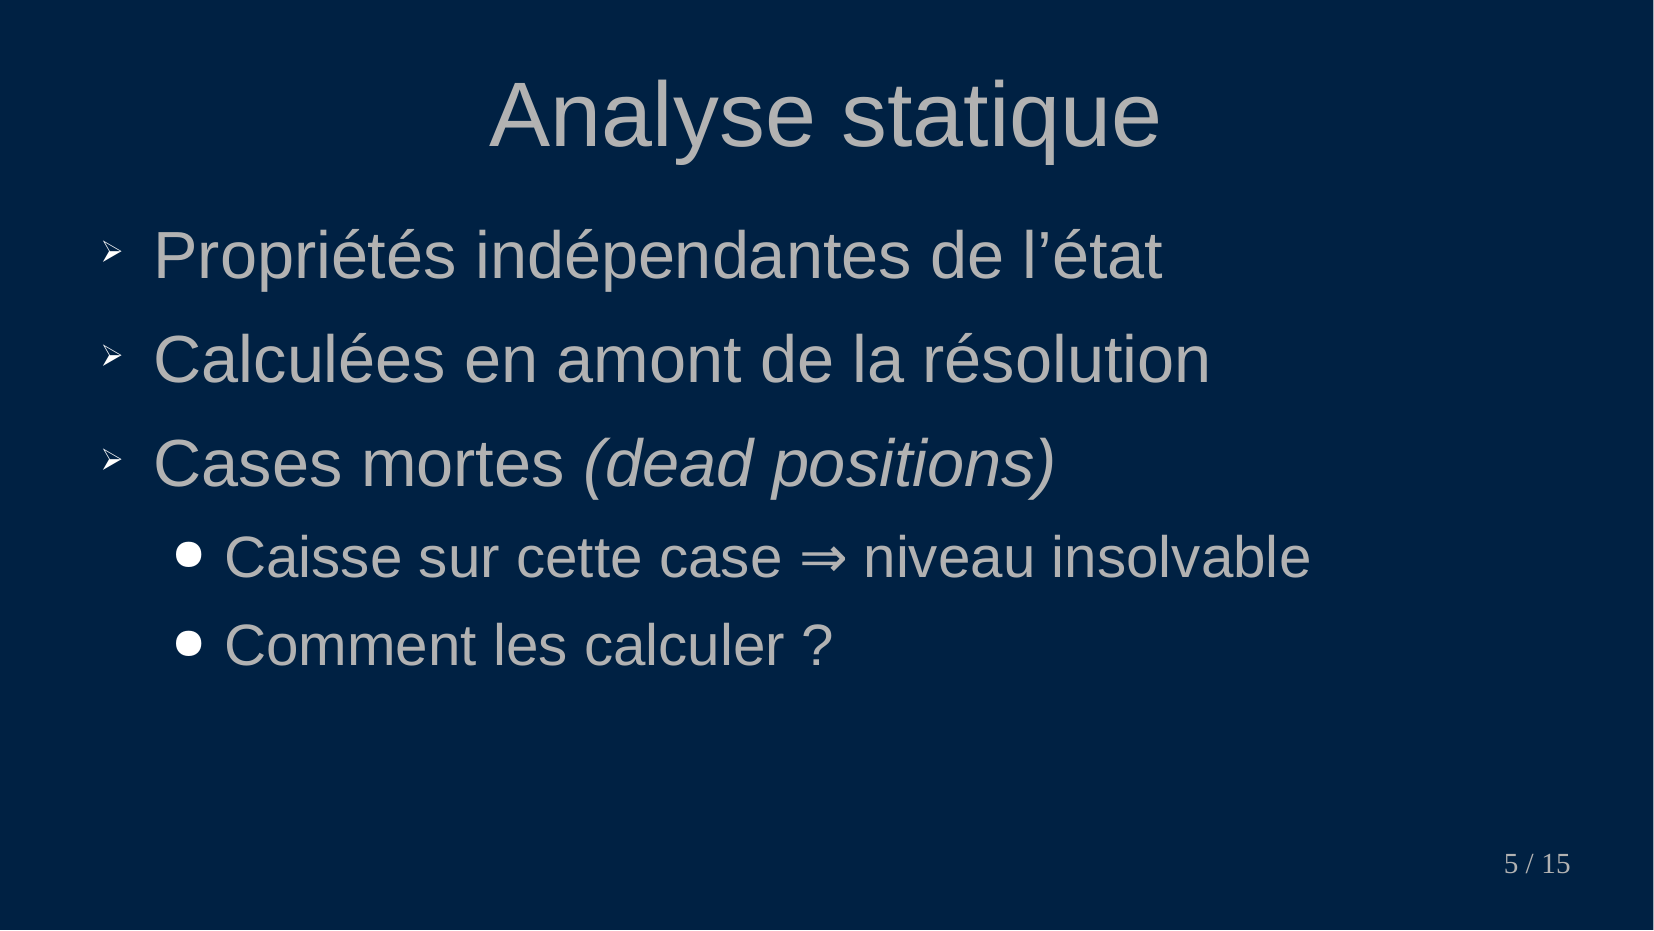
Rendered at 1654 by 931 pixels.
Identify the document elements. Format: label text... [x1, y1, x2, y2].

title Analyse statique [82, 37, 1571, 193]
list Propriétés indépendantes de l’état Calculées en amont de la résolution Cases mortes (dead positions) Caisse sur cette case ⇒ niveau insolvable Comment les calculer ? [82, 217, 1571, 758]
